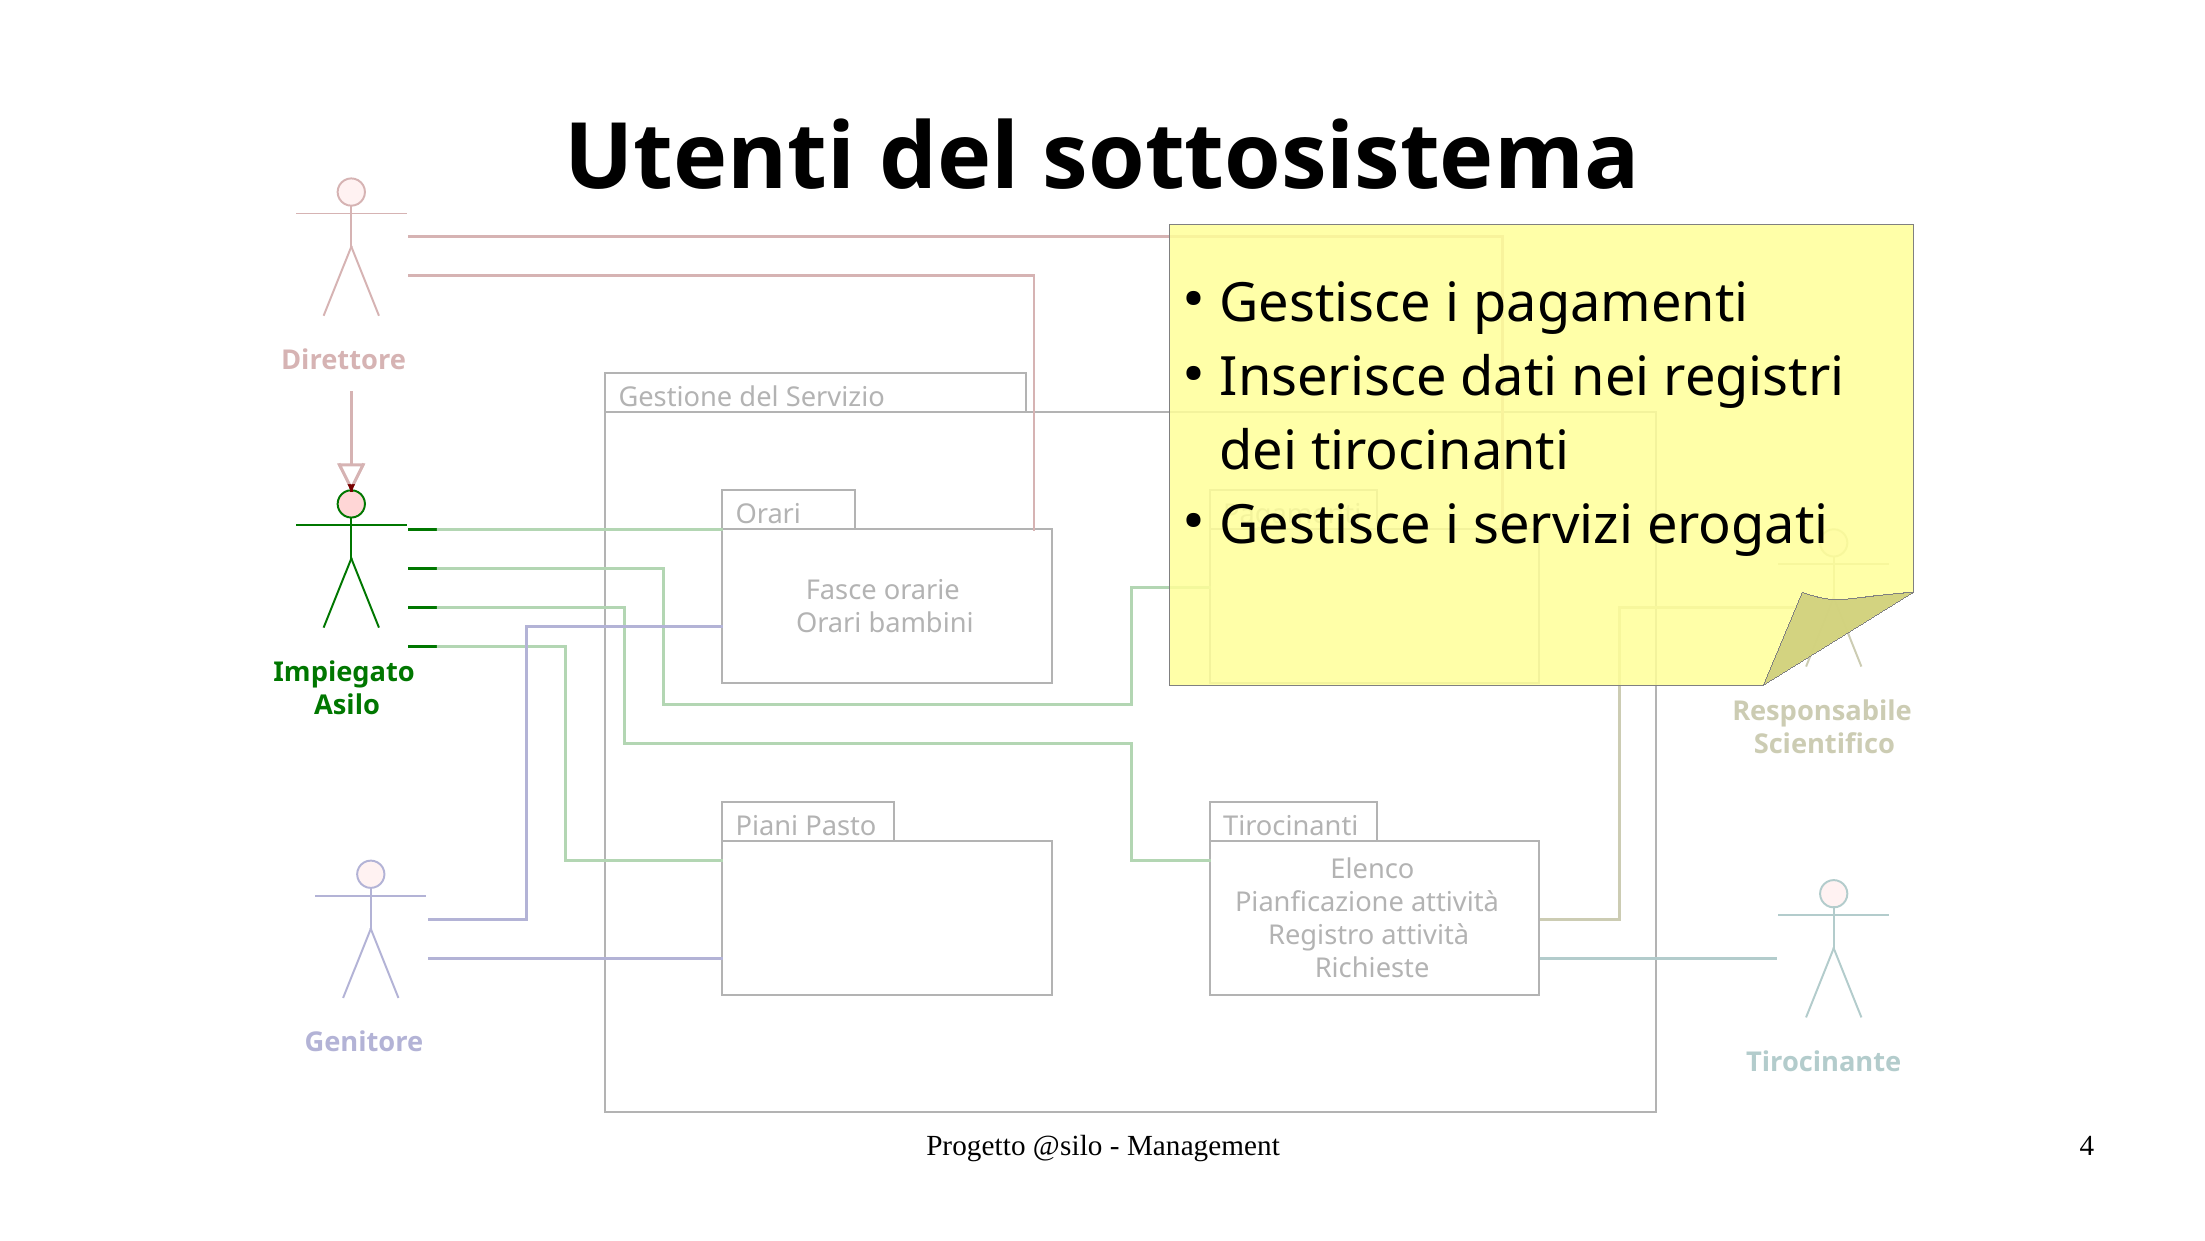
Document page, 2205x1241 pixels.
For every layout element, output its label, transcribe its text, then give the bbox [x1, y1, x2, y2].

text_box Gestisce i pagamenti Inserisce dati nei registri dei tirocinanti Gestisce i servizi erogati [1169, 257, 1914, 686]
text_box [259, 257, 1961, 1122]
title Utenti del sottosistema [110, 49, 2095, 257]
picture [213, 257, 1991, 1193]
